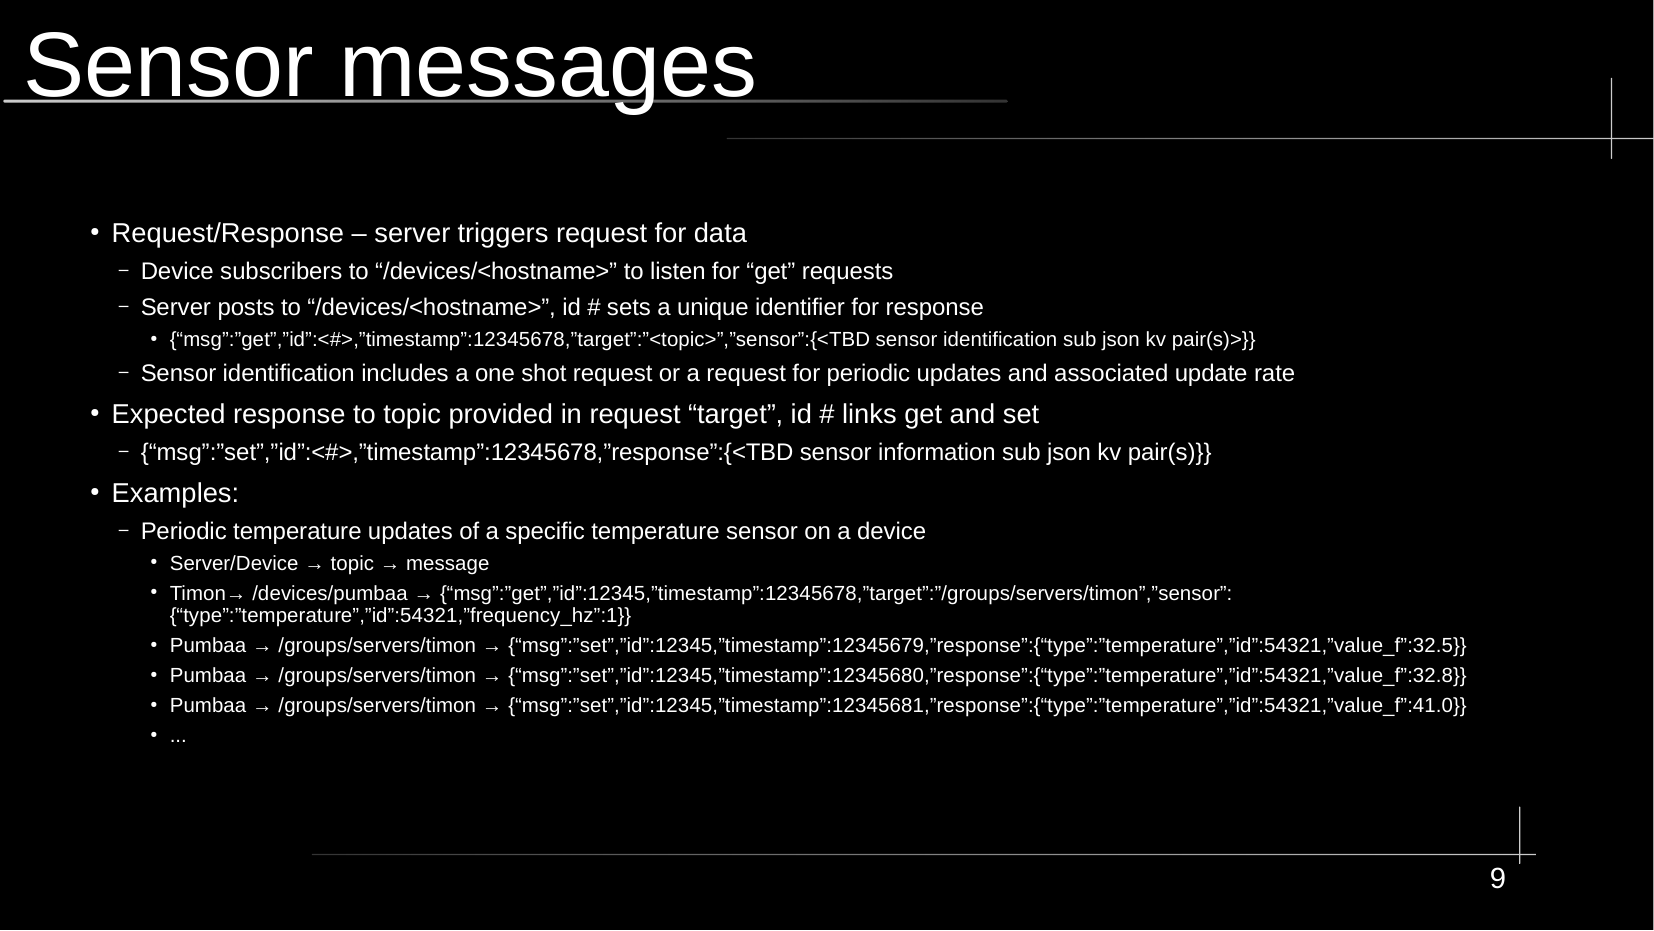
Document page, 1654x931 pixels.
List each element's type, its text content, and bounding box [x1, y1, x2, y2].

list Request/Response – server triggers request for data Device subscribers to “/devices/<hostname>” to listen for “get” requests Server posts to “/devices/<hostname>”, id # sets a unique identifier for response {“msg”:”get”,”id”:<#>,”timestamp”:12345678,”target”:”<topic>”,”sensor”:{<TBD sensor identification sub json kv pair(s)>}} Sensor identification includes a one shot request or a request for periodic updates and associated update rate Expected response to topic provided in request “target”, id # links get and set {“msg”:”set”,”id”:<#>,”timestamp”:12345678,”response”:{<TBD sensor information sub json kv pair(s)}} Examples: Periodic temperature updates of a specific temperature sensor on a device Server/Device → topic → message Timon→ /devices/pumbaa → {“msg”:”get”,”id”:12345,”timestamp”:12345678,”target”:”/groups/servers/timon”,”sensor”:{“type”:”temperature”,”id”:54321,”frequency_hz”:1}} Pumbaa → /groups/servers/timon → {“msg”:”set”,”id”:12345,”timestamp”:12345679,”response”:{“type”:”temperature”,”id”:54321,”value_f”:32.5}} Pumbaa → /groups/servers/timon → {“msg”:”set”,”id”:12345,”timestamp”:12345680,”response”:{“type”:”temperature”,”id”:54321,”value_f”:32.8}} Pumbaa → /groups/servers/timon → {“msg”:”set”,”id”:12345,”timestamp”:12345681,”response”:{“type”:”temperature”,”id”:54321,”value_f”:41.0}} ... [82, 217, 1571, 758]
title Sensor messages [23, 11, 1589, 119]
